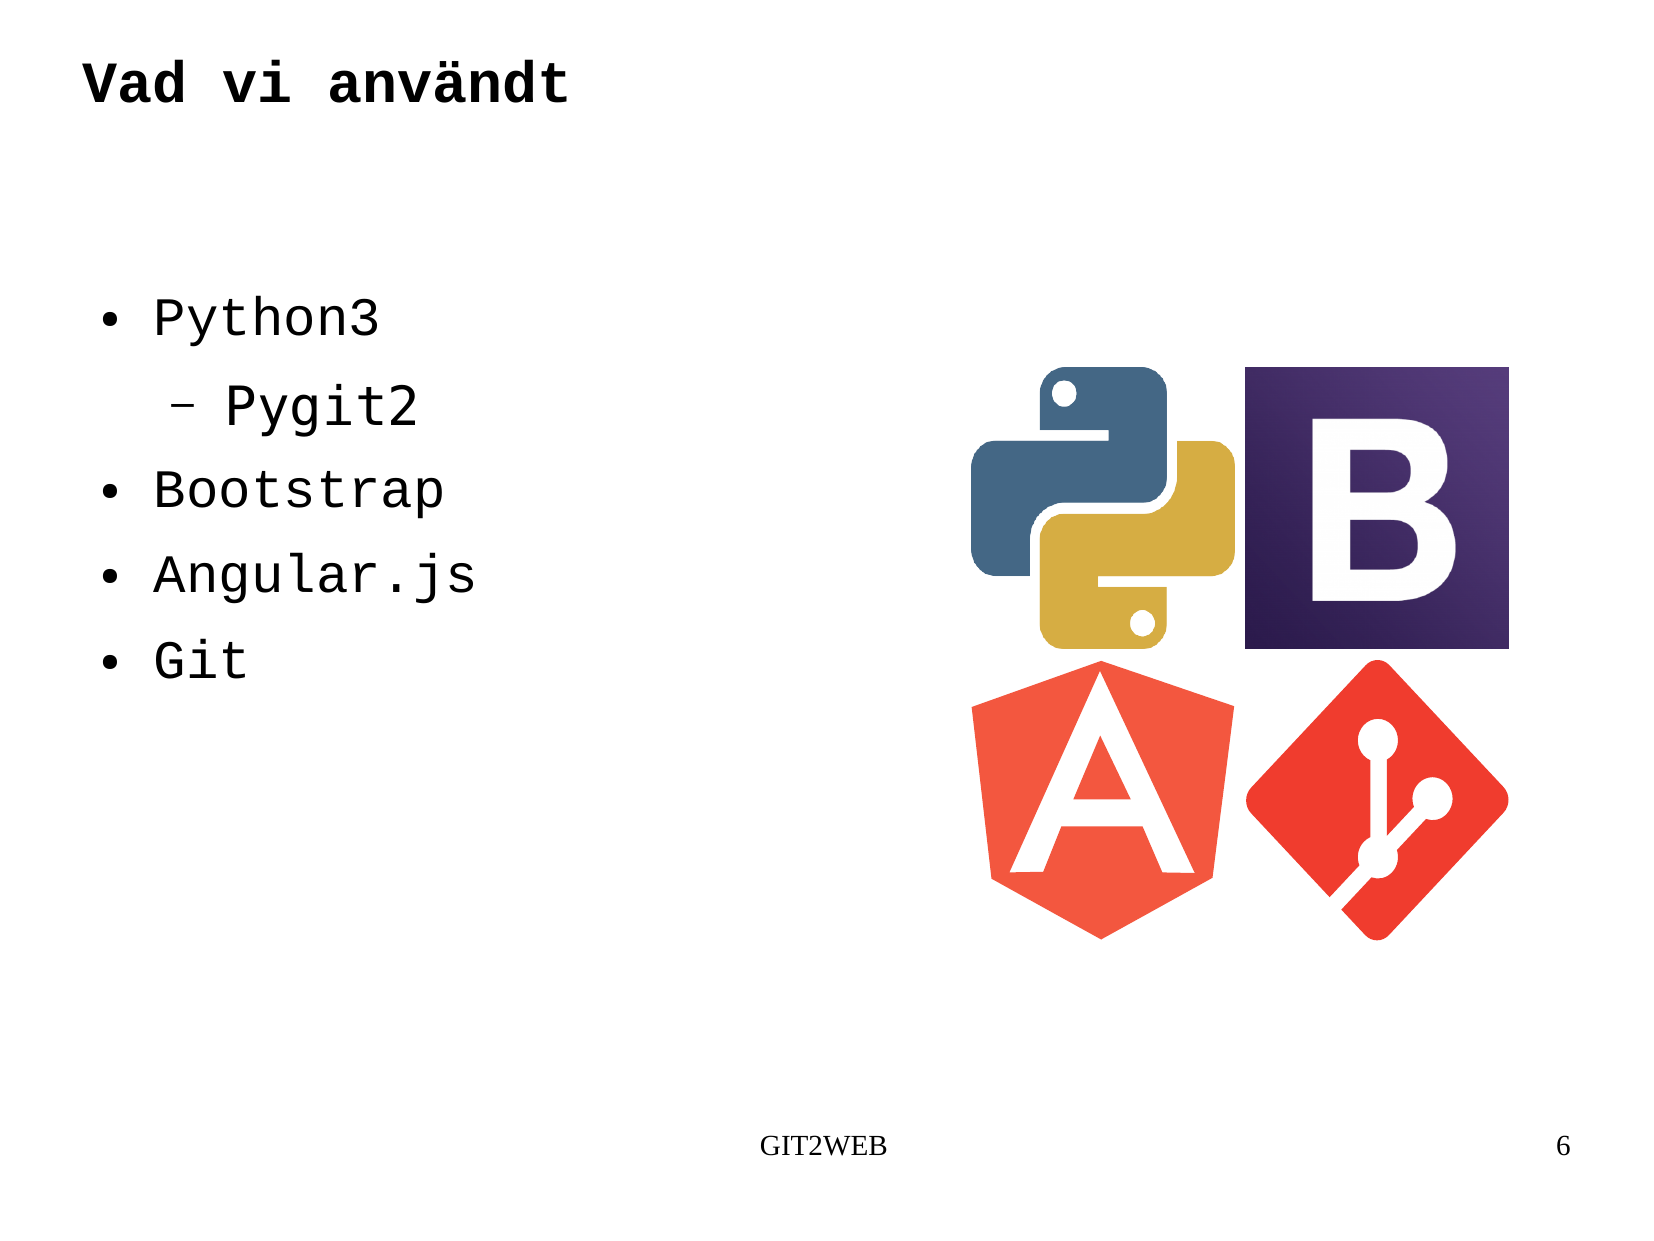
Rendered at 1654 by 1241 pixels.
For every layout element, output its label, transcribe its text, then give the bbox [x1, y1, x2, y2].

list Python3 Pygit2 Bootstrap Angular.js Git [82, 290, 1571, 1010]
picture [1246, 660, 1509, 941]
picture [1245, 367, 1509, 649]
title Vad vi användt [82, 49, 1571, 257]
picture [971, 367, 1235, 649]
picture [971, 660, 1235, 941]
